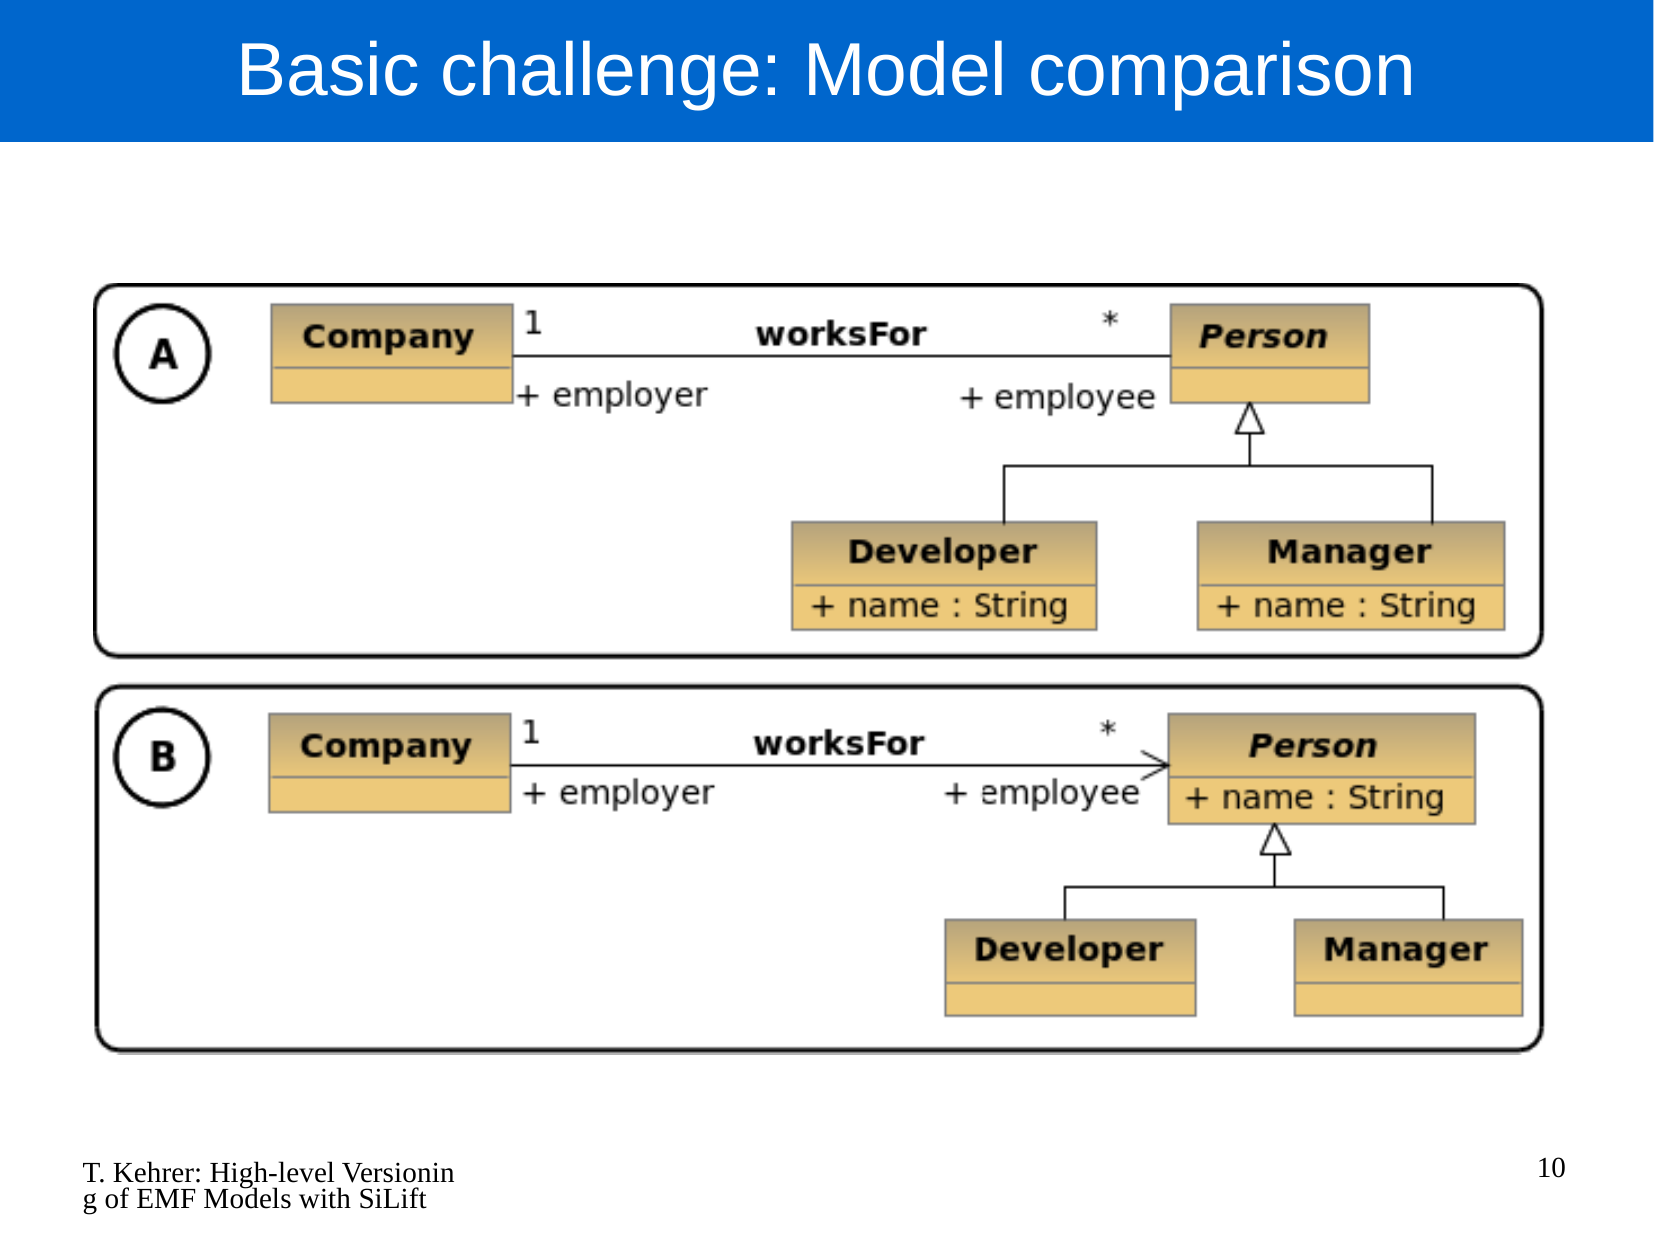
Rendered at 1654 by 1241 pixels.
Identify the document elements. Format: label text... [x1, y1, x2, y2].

title Basic challenge: Model comparison [0, 0, 1654, 142]
picture [93, 283, 1549, 1055]
